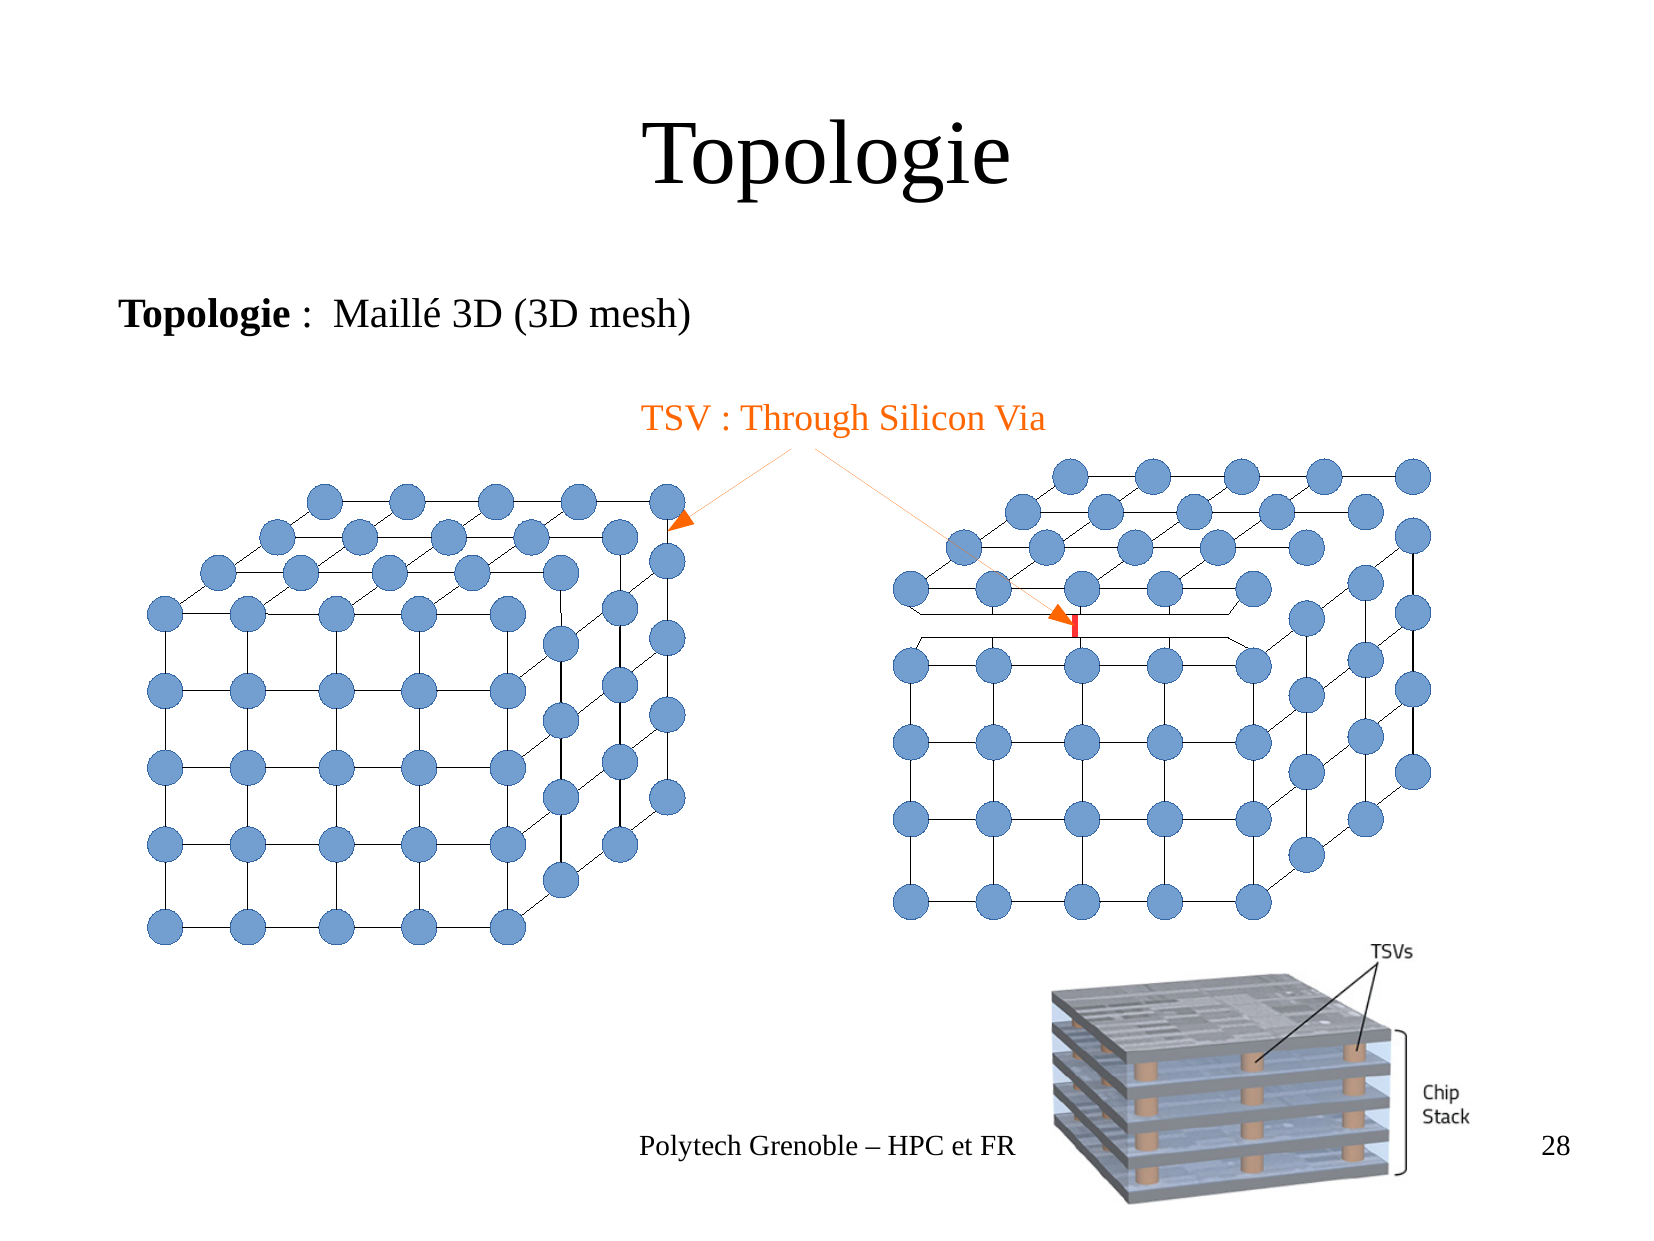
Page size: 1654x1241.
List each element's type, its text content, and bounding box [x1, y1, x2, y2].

text_box [283, 555, 319, 591]
text_box [1259, 494, 1295, 530]
text_box [999, 573, 1010, 580]
text_box [230, 673, 266, 709]
text_box [602, 744, 638, 780]
text_box [318, 596, 355, 632]
text_box [318, 909, 355, 945]
text_box [147, 826, 183, 863]
text_box [893, 573, 929, 607]
text_box [401, 749, 437, 786]
text_box [1147, 647, 1183, 684]
text_box [401, 673, 438, 709]
text_box [1135, 458, 1171, 495]
text_box [1200, 529, 1236, 566]
text_box [1147, 801, 1183, 837]
text_box [654, 573, 681, 579]
text_box [975, 801, 1012, 837]
text_box [1064, 724, 1100, 761]
text_box [1064, 801, 1100, 837]
text_box [1064, 884, 1101, 920]
text_box [1395, 594, 1431, 631]
text_box [454, 555, 491, 591]
text_box [649, 779, 686, 816]
text_box [230, 596, 266, 632]
text_box [307, 484, 343, 520]
text_box [1288, 529, 1325, 566]
text_box [1288, 836, 1325, 873]
text_box [478, 484, 514, 520]
text_box [1288, 600, 1325, 637]
text_box [893, 801, 929, 837]
text_box [490, 909, 526, 945]
text_box [490, 749, 526, 786]
text_box [561, 484, 597, 520]
text_box [372, 555, 408, 591]
text_box [1176, 494, 1213, 530]
text_box [147, 909, 183, 945]
text_box [490, 826, 526, 863]
text_box [1348, 494, 1384, 530]
text_box [1235, 571, 1272, 607]
text_box [1288, 754, 1325, 790]
text_box [1064, 647, 1100, 684]
text_box [230, 749, 266, 786]
text_box [230, 826, 266, 863]
text_box [602, 519, 625, 556]
text_box [893, 724, 929, 761]
text_box [401, 826, 437, 863]
text_box [1395, 458, 1431, 495]
text_box [1147, 571, 1183, 607]
text_box [490, 673, 526, 709]
text_box [543, 625, 579, 662]
text_box [1064, 573, 1100, 607]
text_box [318, 826, 355, 863]
text_box [1347, 642, 1384, 678]
text_box [259, 519, 296, 556]
list Topologie : Maillé 3D (3D mesh) [82, 290, 804, 378]
text_box [543, 702, 579, 739]
title Topologie [82, 49, 1571, 257]
text_box [401, 909, 437, 945]
text_box [490, 596, 526, 632]
text_box [649, 620, 686, 656]
text_box [1099, 494, 1124, 530]
text_box [975, 884, 1012, 920]
text_box [1347, 718, 1384, 755]
text_box [1224, 458, 1260, 495]
text_box [318, 673, 355, 709]
text_box [147, 749, 183, 786]
text_box [1235, 647, 1272, 684]
text_box [513, 519, 550, 556]
text_box [318, 749, 355, 786]
text_box [893, 884, 929, 920]
picture [1051, 944, 1470, 1205]
text_box [1347, 565, 1384, 601]
text_box [1395, 754, 1431, 790]
text_box [1235, 801, 1272, 837]
text_box [975, 647, 1012, 684]
text_box [543, 862, 579, 898]
text_box [649, 696, 686, 733]
text_box [602, 667, 638, 703]
text_box [1288, 677, 1325, 713]
text_box [200, 555, 237, 591]
text_box [1347, 801, 1384, 837]
text_box [1306, 458, 1343, 495]
text_box [389, 484, 426, 520]
text_box [1147, 884, 1183, 920]
text_box [147, 673, 183, 709]
text_box [975, 724, 1012, 761]
text_box [1395, 671, 1431, 708]
text_box [975, 573, 1012, 607]
text_box [431, 519, 467, 556]
text_box [602, 590, 638, 627]
text_box [543, 555, 579, 591]
text_box [401, 596, 437, 632]
text_box [1117, 529, 1154, 566]
text_box [342, 519, 378, 556]
text_box [893, 647, 929, 684]
text_box [1235, 884, 1272, 920]
text_box [1235, 724, 1272, 761]
text_box [1147, 724, 1183, 761]
text_box [543, 779, 579, 816]
text_box [230, 909, 266, 945]
text_box TSV : Through Silicon Via [625, 389, 1099, 573]
text_box [602, 826, 638, 863]
text_box [147, 596, 183, 632]
text_box [1395, 517, 1431, 554]
